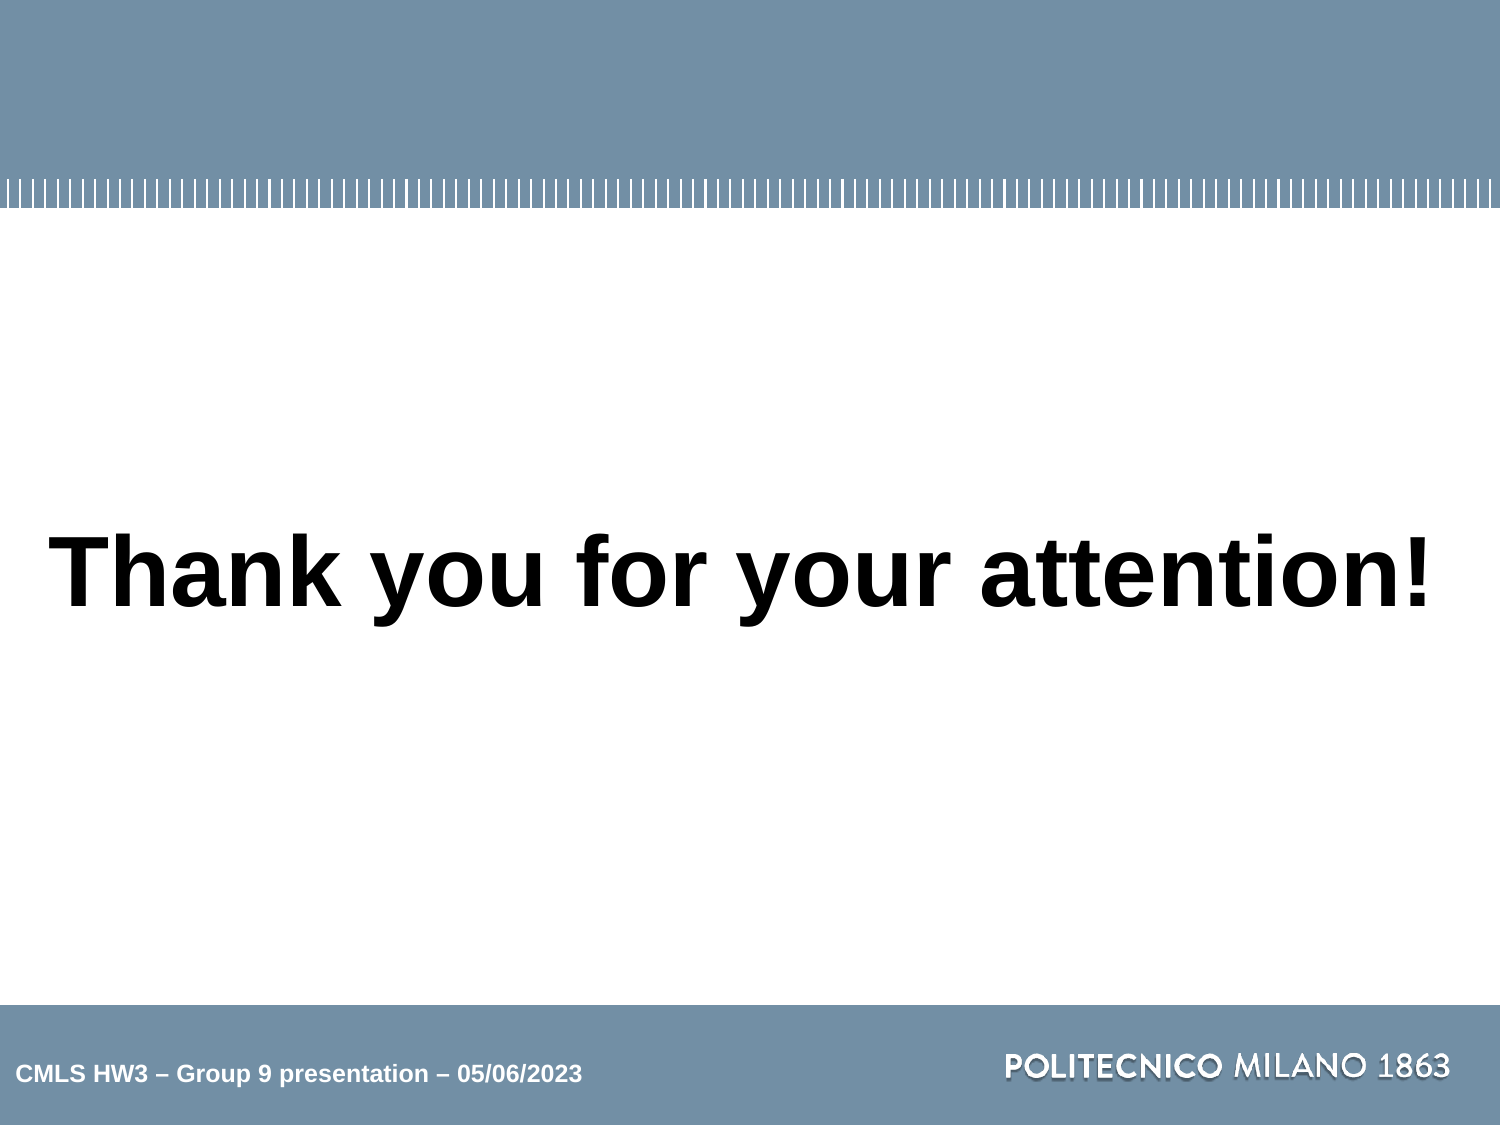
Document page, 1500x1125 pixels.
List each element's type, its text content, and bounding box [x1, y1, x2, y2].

text_box Thank you for your attention! [30, 499, 1454, 636]
text_box CMLS HW3 – Group 9 presentation – 05/06/2023 [0, 1049, 610, 1125]
